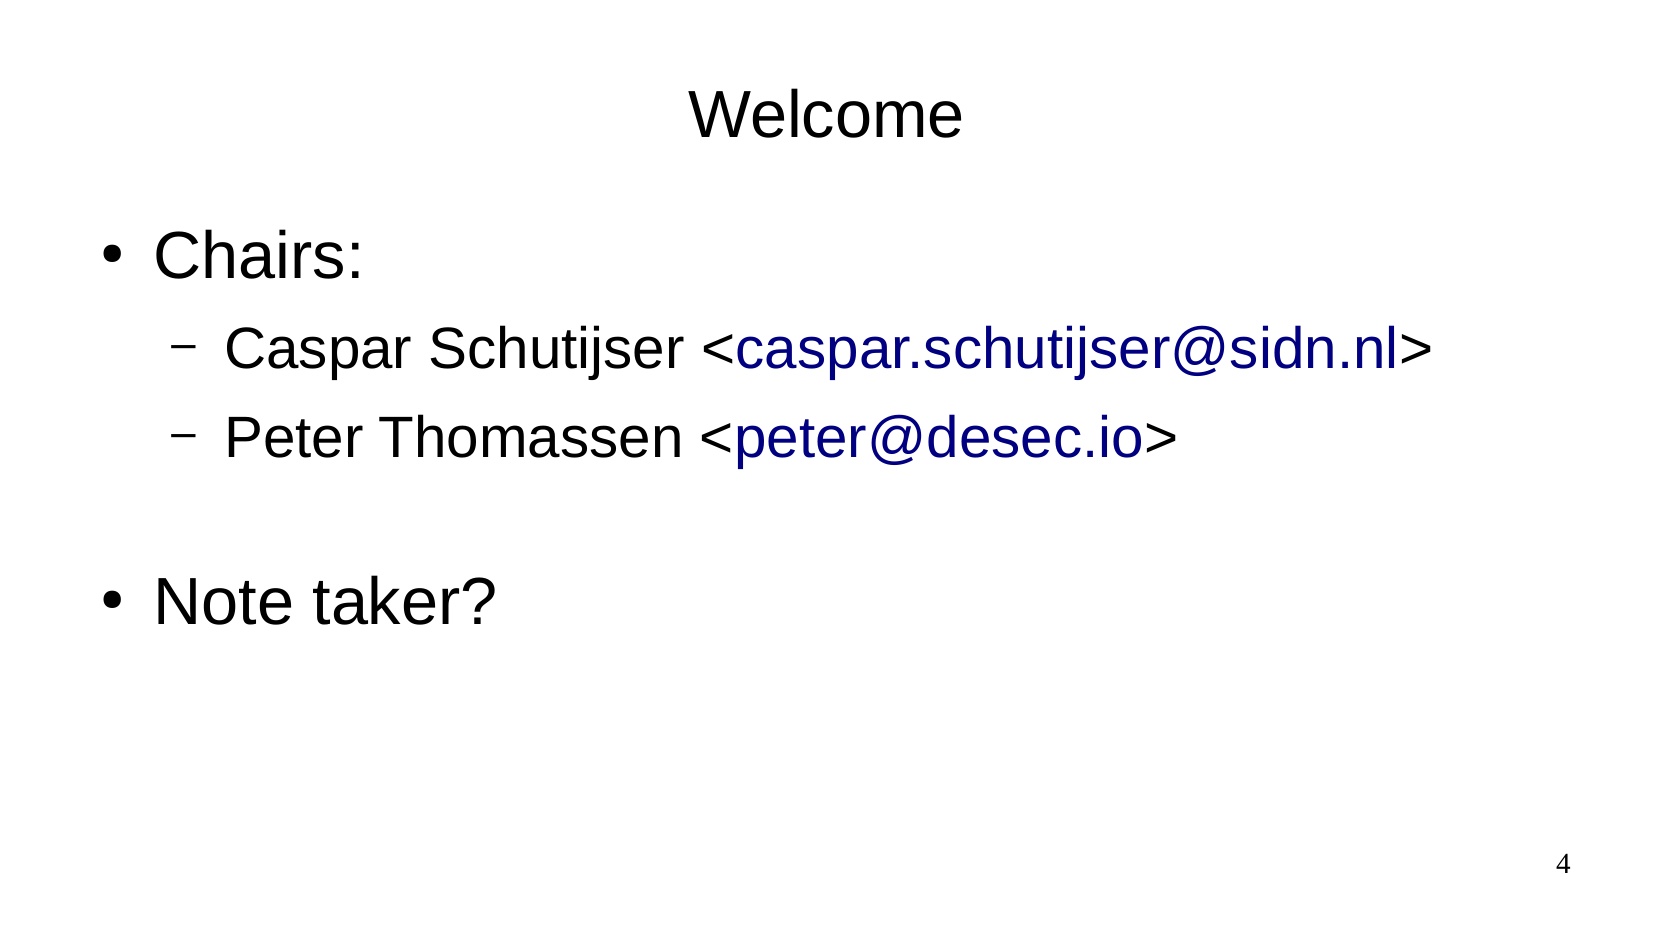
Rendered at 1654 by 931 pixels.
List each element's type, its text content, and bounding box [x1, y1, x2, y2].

title Welcome [82, 37, 1571, 193]
list Chairs: Caspar Schutijser <caspar.schutijser@sidn.nl> Peter Thomassen <peter@desec.io> Note taker? [82, 217, 1571, 758]
